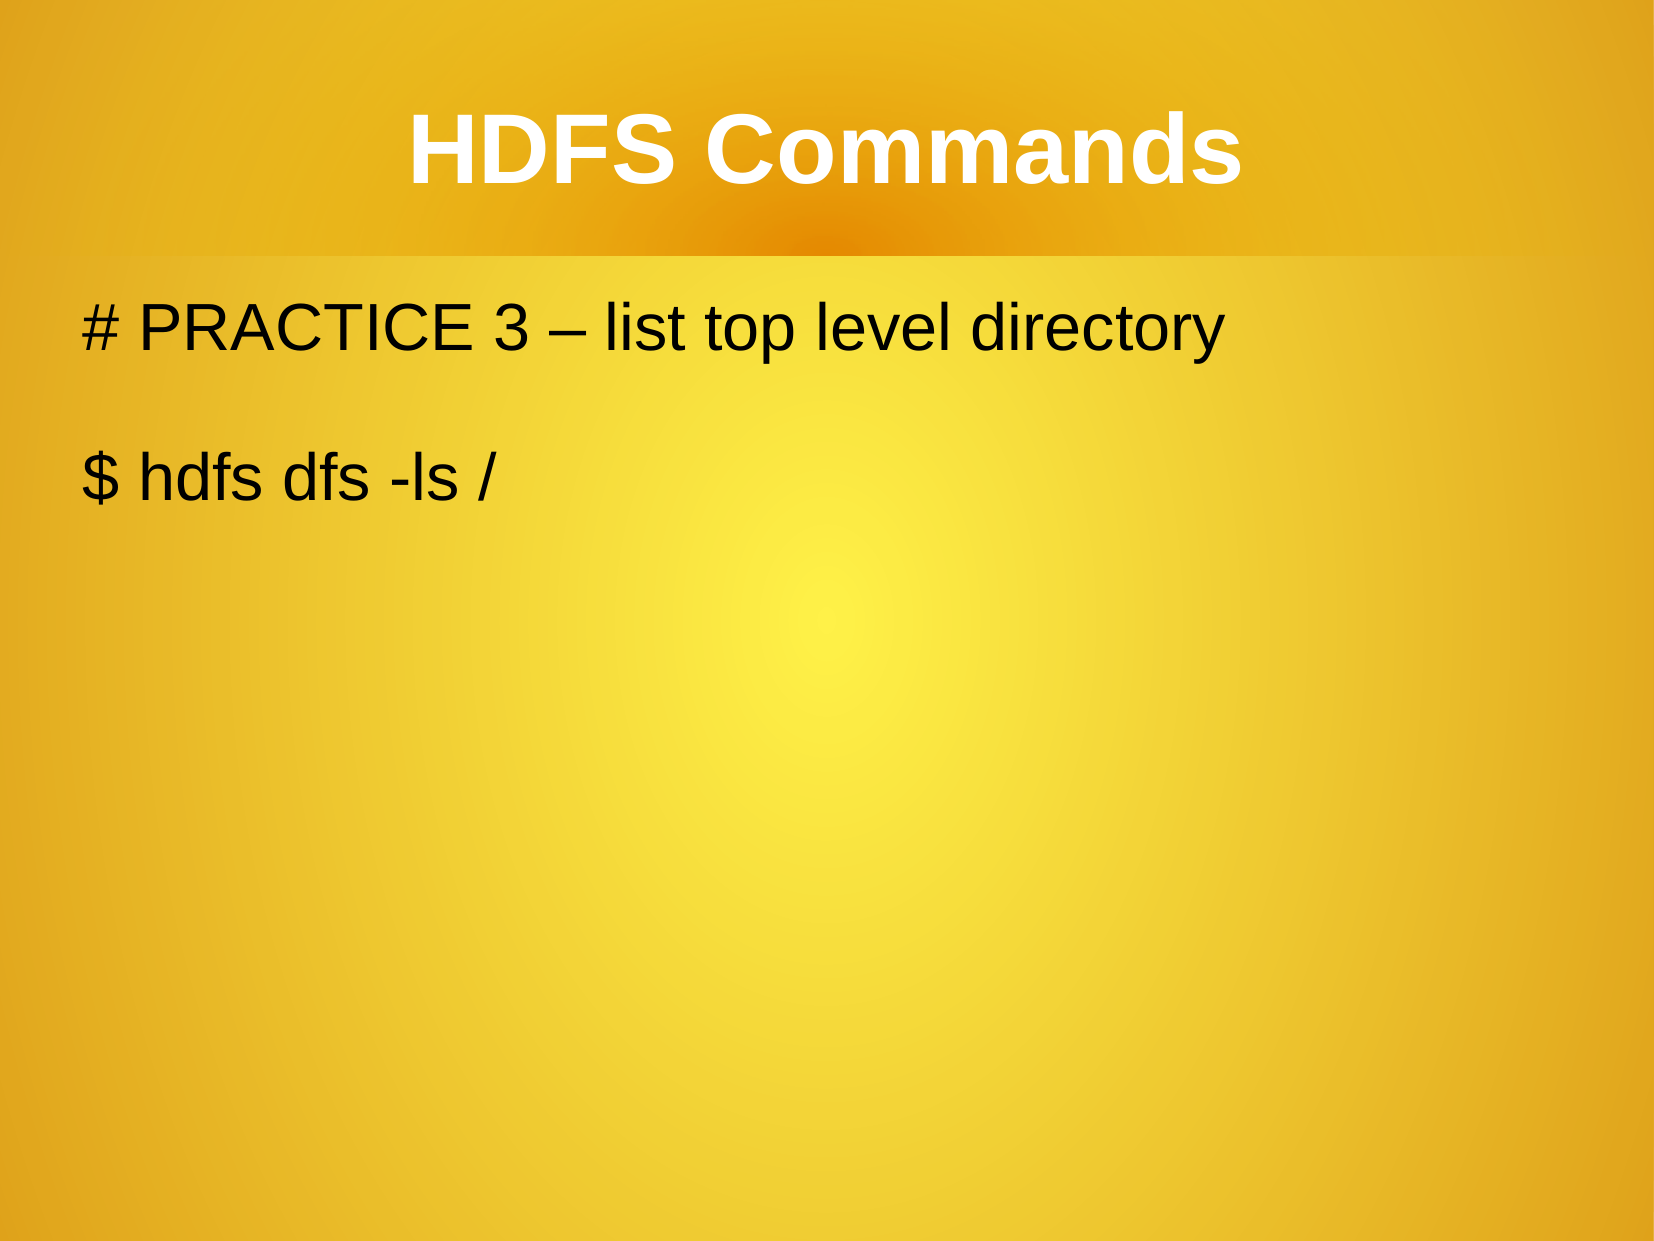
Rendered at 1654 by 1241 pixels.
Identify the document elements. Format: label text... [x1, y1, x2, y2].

subtitle # PRACTICE 3 – list top level directory $ hdfs dfs -ls / [82, 290, 1571, 1010]
title HDFS Commands [82, 47, 1571, 252]
